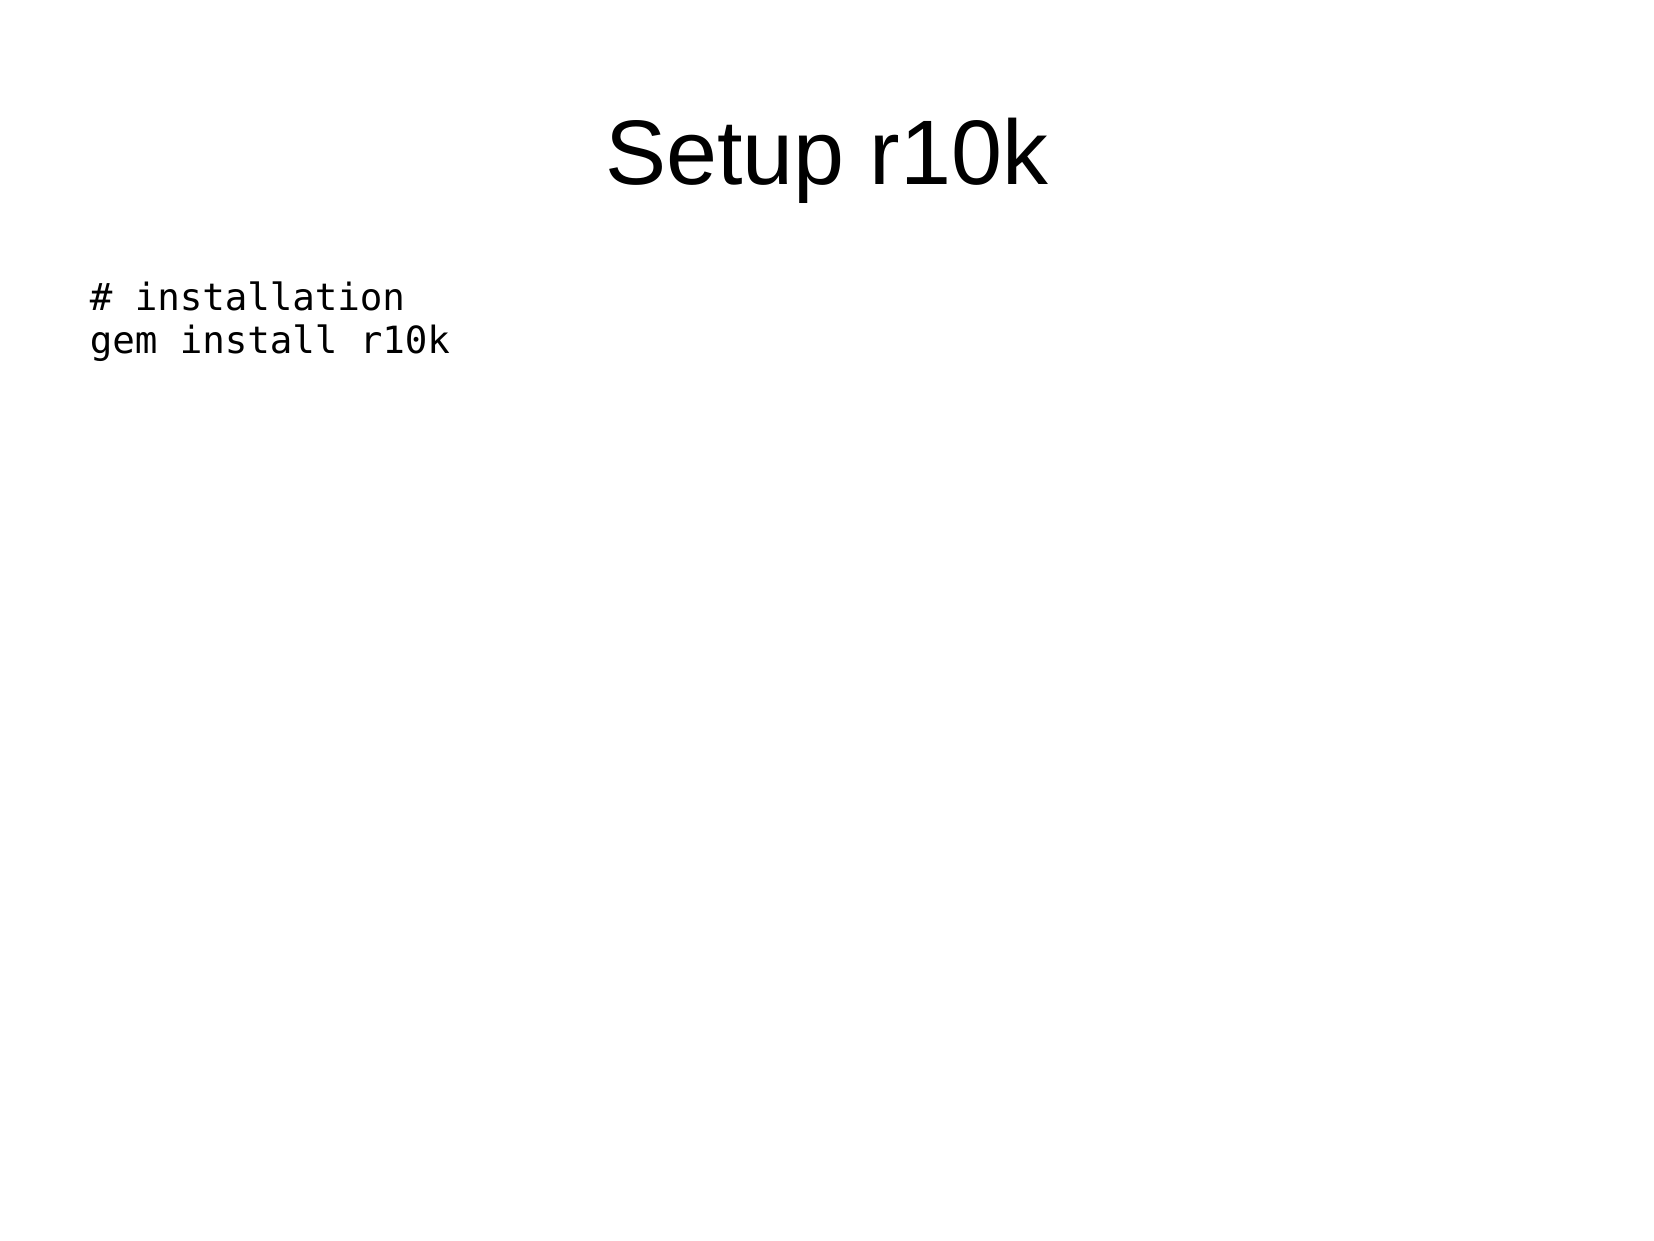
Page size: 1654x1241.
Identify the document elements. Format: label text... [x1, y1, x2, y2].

title Setup r10k [82, 49, 1571, 257]
text_box # installation gem install r10k [75, 268, 1576, 661]
